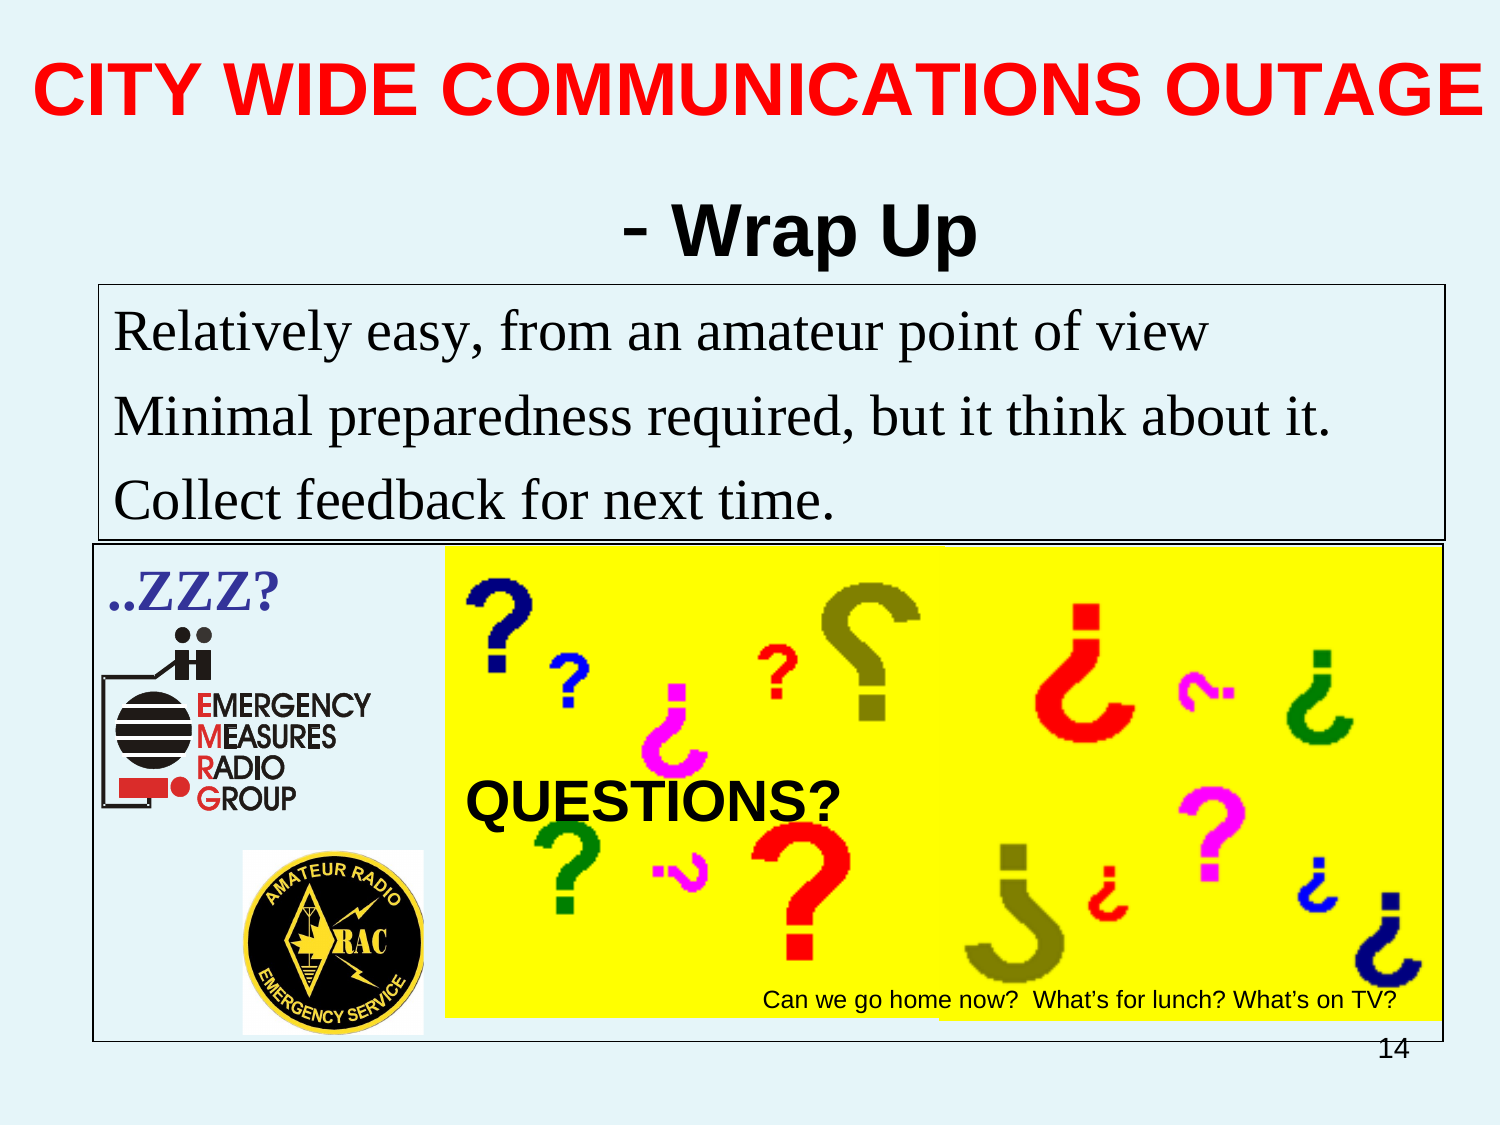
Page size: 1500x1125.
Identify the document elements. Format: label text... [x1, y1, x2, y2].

text_box Can we go home now? What’s for lunch? What’s on TV? [714, 976, 1447, 1022]
text_box CITY WIDE COMMUNICATIONS OUTAGE [0, 33, 1500, 139]
text_box - Wrap Up [112, 139, 1463, 279]
text_box Relatively easy, from an amateur point of view Minimal preparedness required, but it think about it. Collect feedback for next time. [98, 284, 1446, 540]
chart [242, 850, 424, 1035]
text_box ..ZZZ? QUESTIONS? [92, 544, 1443, 1042]
